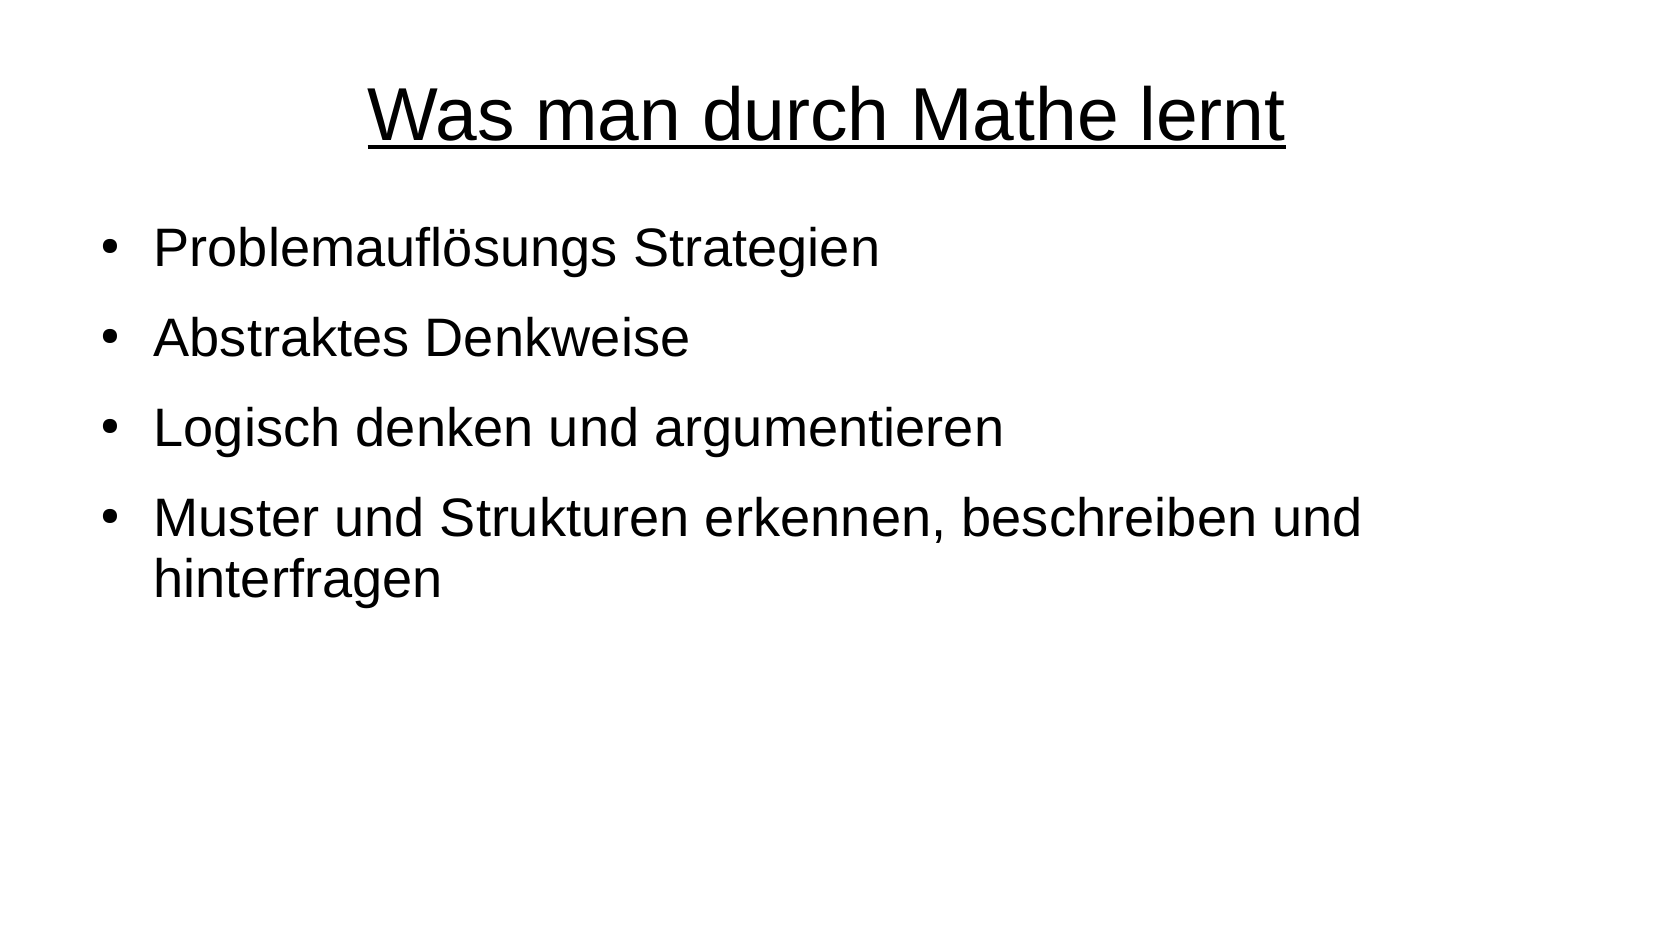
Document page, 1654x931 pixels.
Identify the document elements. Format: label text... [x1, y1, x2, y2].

title Was man durch Mathe lernt [82, 37, 1571, 193]
list Problemauflösungs Strategien Abstraktes Denkweise Logisch denken und argumentieren Muster und Strukturen erkennen, beschreiben und hinterfragen [82, 217, 1571, 758]
